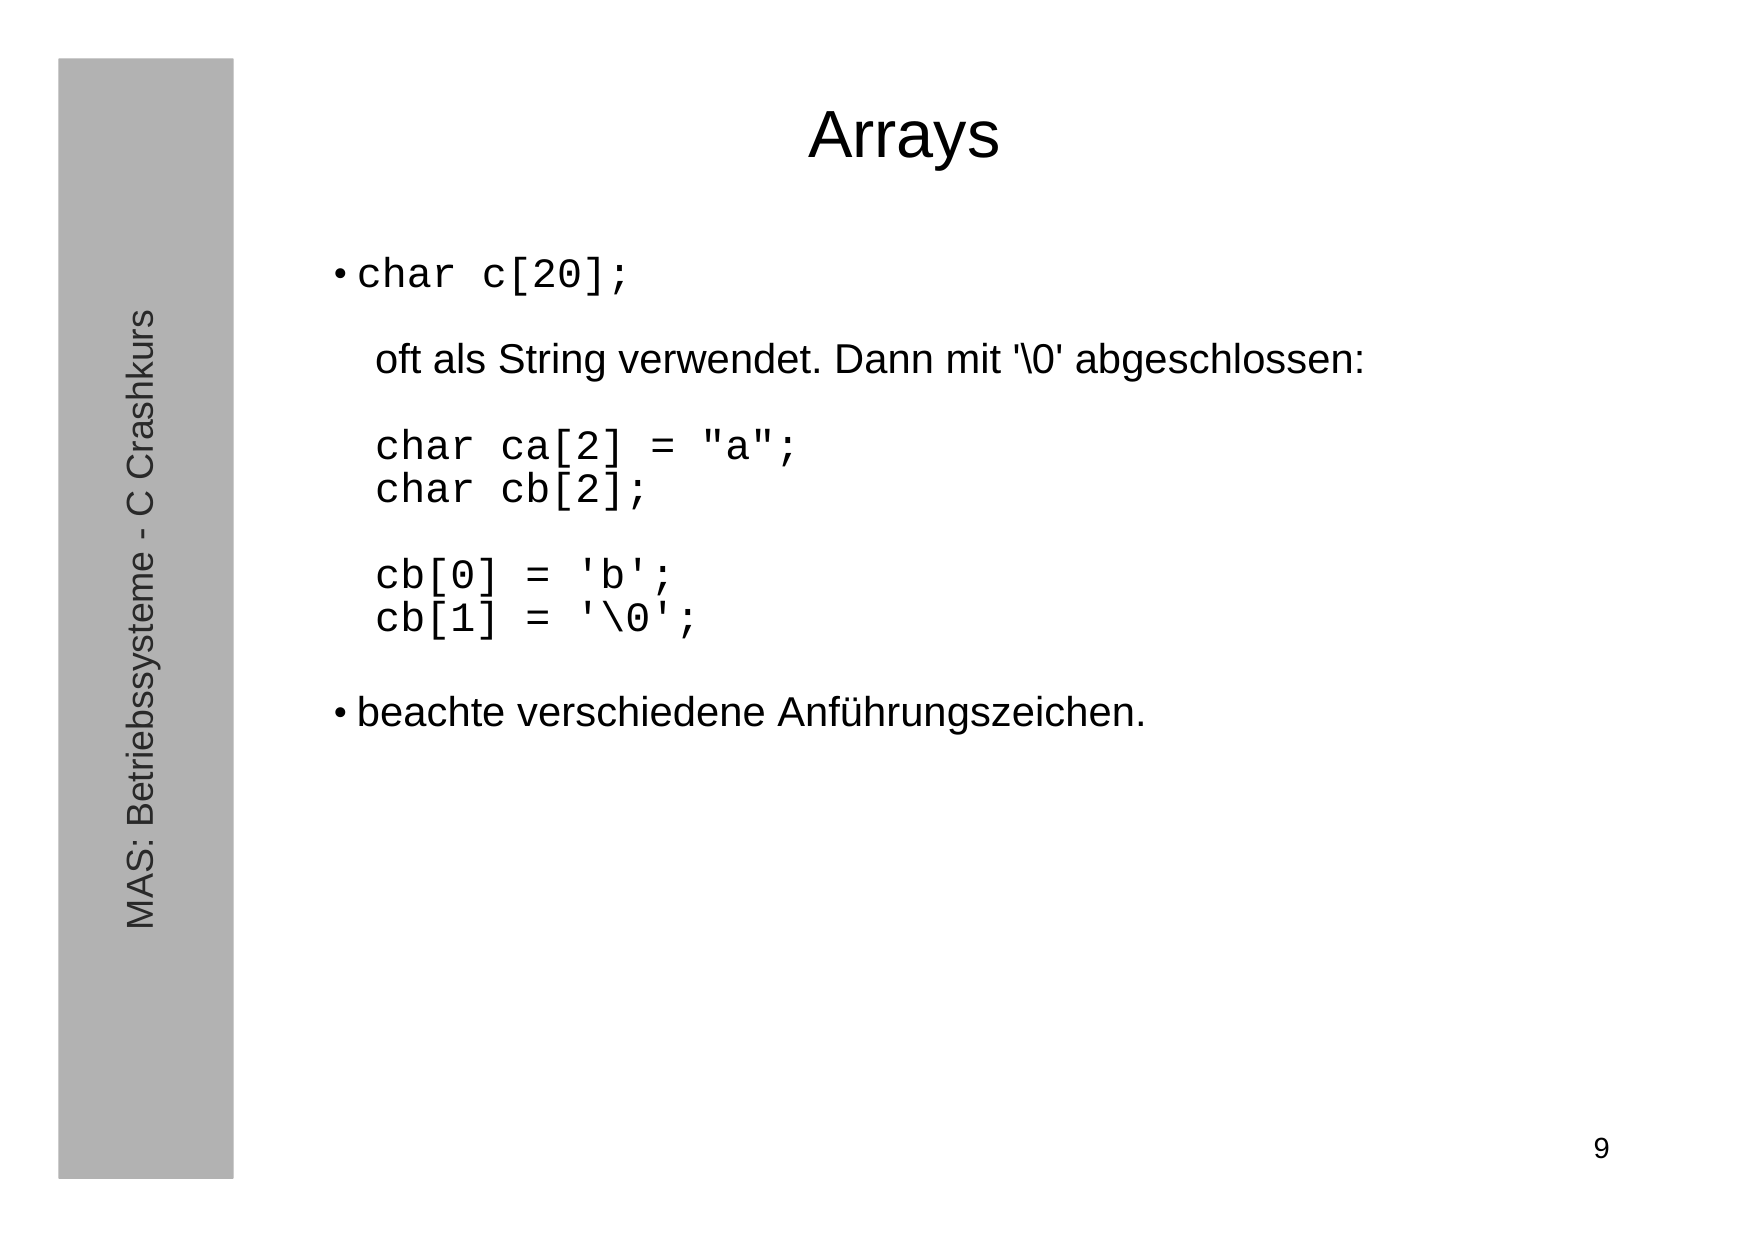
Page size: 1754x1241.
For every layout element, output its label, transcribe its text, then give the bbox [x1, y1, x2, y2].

text_box char c[20]; oft als String verwendet. Dann mit '\0' abgeschlossen: char ca[2] = "a"; char cb[2]; cb[0] = 'b'; cb[1] = '\0'; beachte verschiedene Anführungszeichen. [318, 246, 1637, 1186]
text_box [290, 221, 1651, 383]
text_box Arrays [783, 86, 1026, 181]
text_box <number> [1593, 1130, 1651, 1168]
text_box [59, 59, 233, 1179]
text_box MAS: Betriebssysteme - C Crashkurs [110, 60, 195, 1180]
